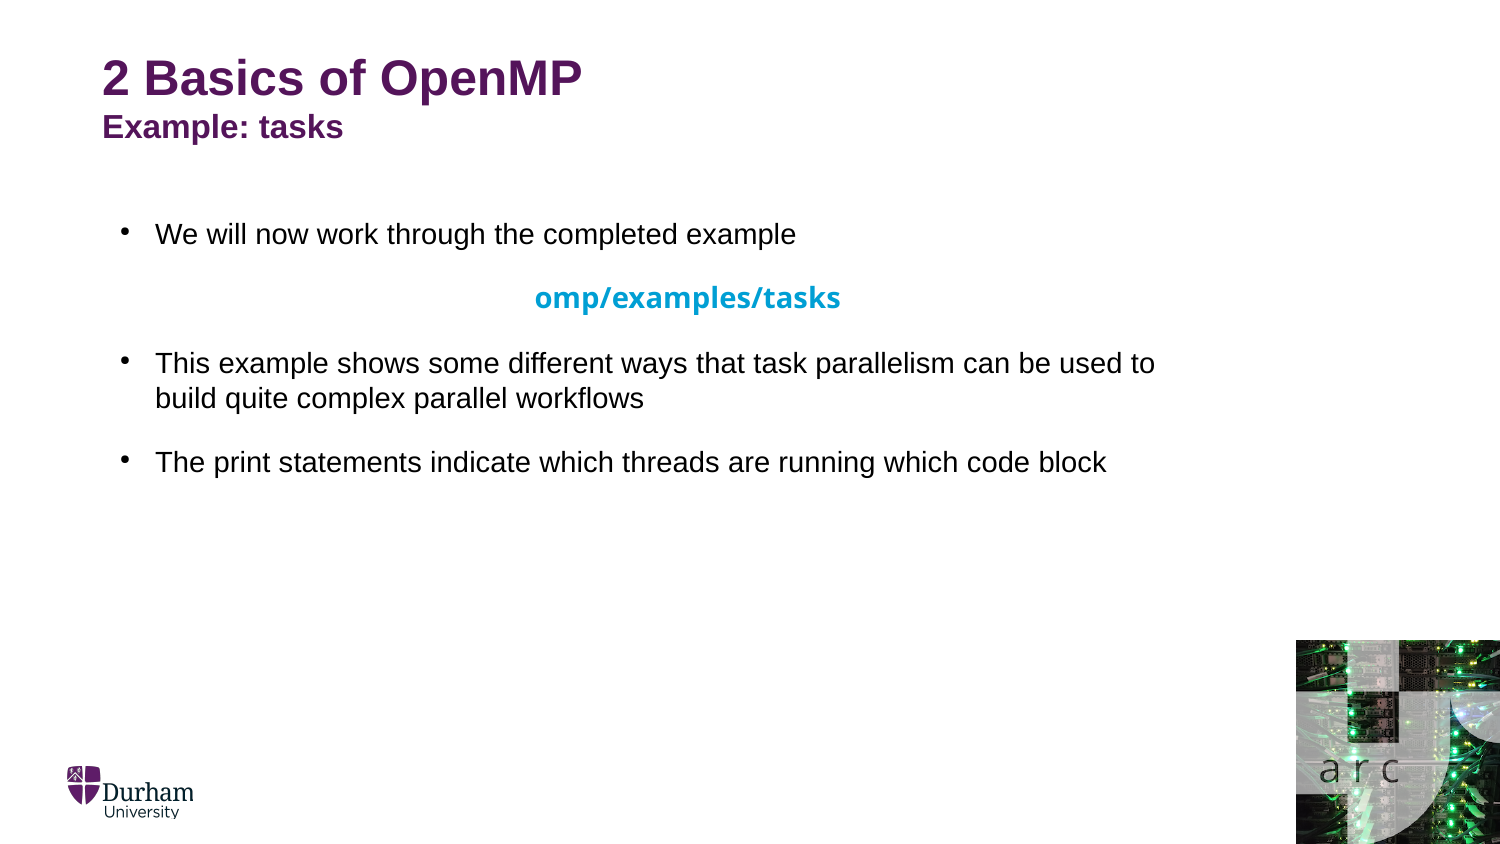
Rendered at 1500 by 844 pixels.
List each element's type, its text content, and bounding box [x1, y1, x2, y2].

picture [67, 766, 193, 819]
title 2 Basics of OpenMP Example: tasks [101, 45, 1399, 187]
picture [1296, 640, 1500, 844]
list We will now work through the completed example omp/examples/tasks This example shows some different ways that task parallelism can be used to build quite complex parallel workflows The print statements indicate which threads are running which code block [101, 214, 1214, 349]
